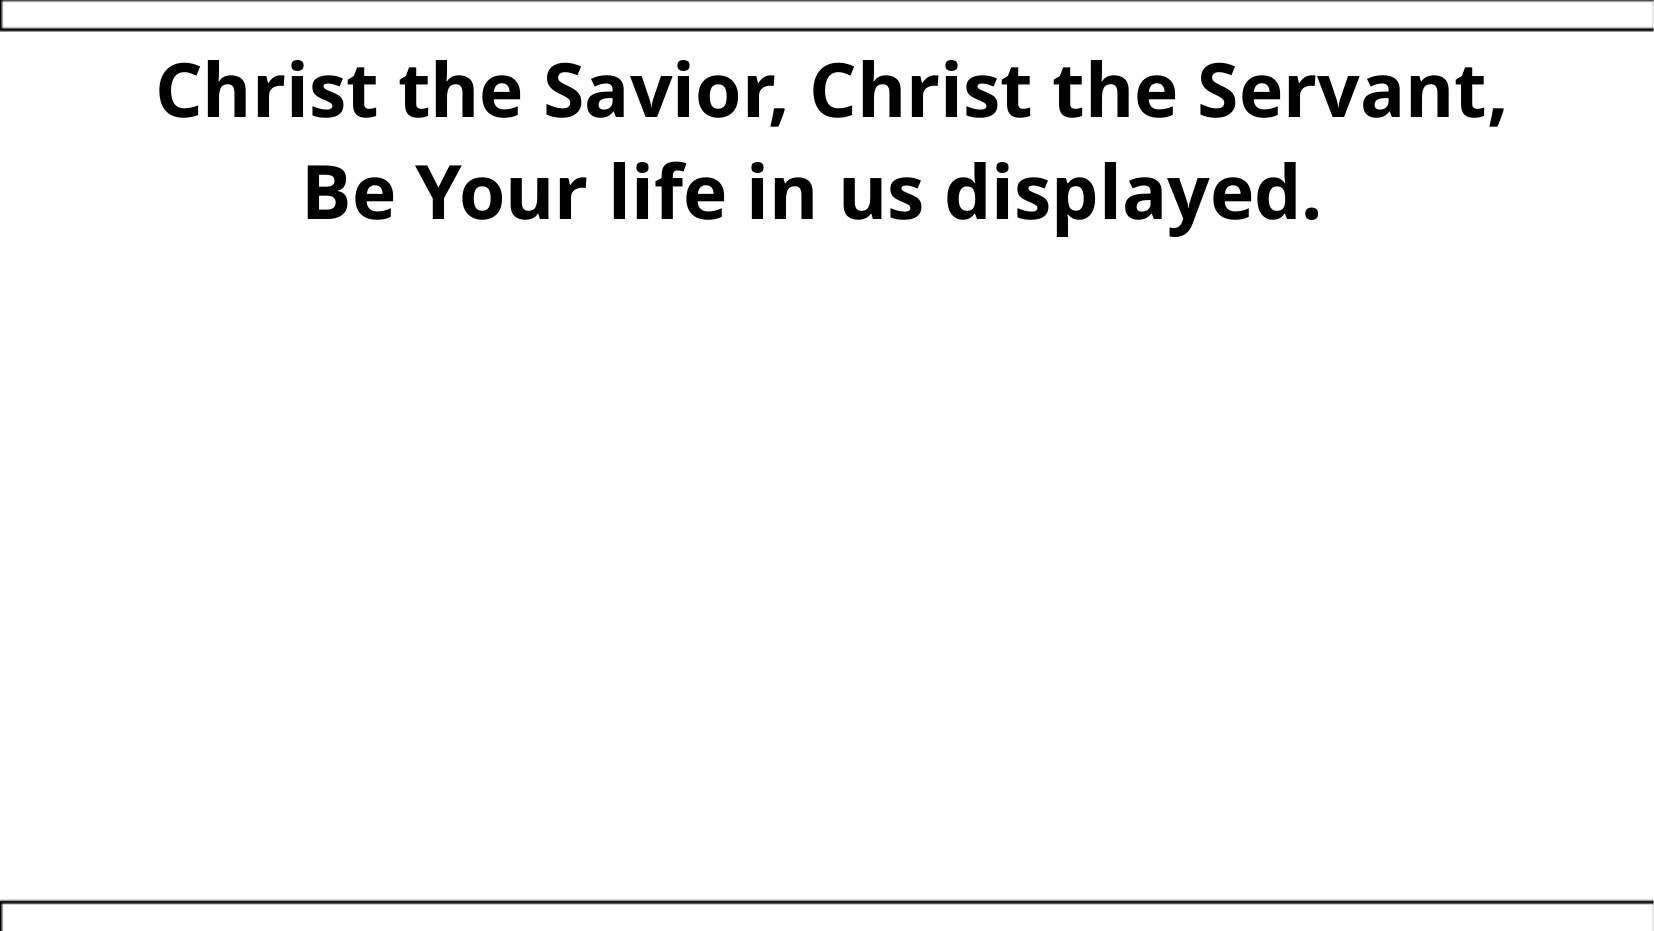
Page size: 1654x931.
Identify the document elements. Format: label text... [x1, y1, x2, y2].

text_box Christ the Savior, Christ the Servant, Be Your life in us displayed. [75, 30, 1591, 286]
picture [0, 0, 1654, 931]
